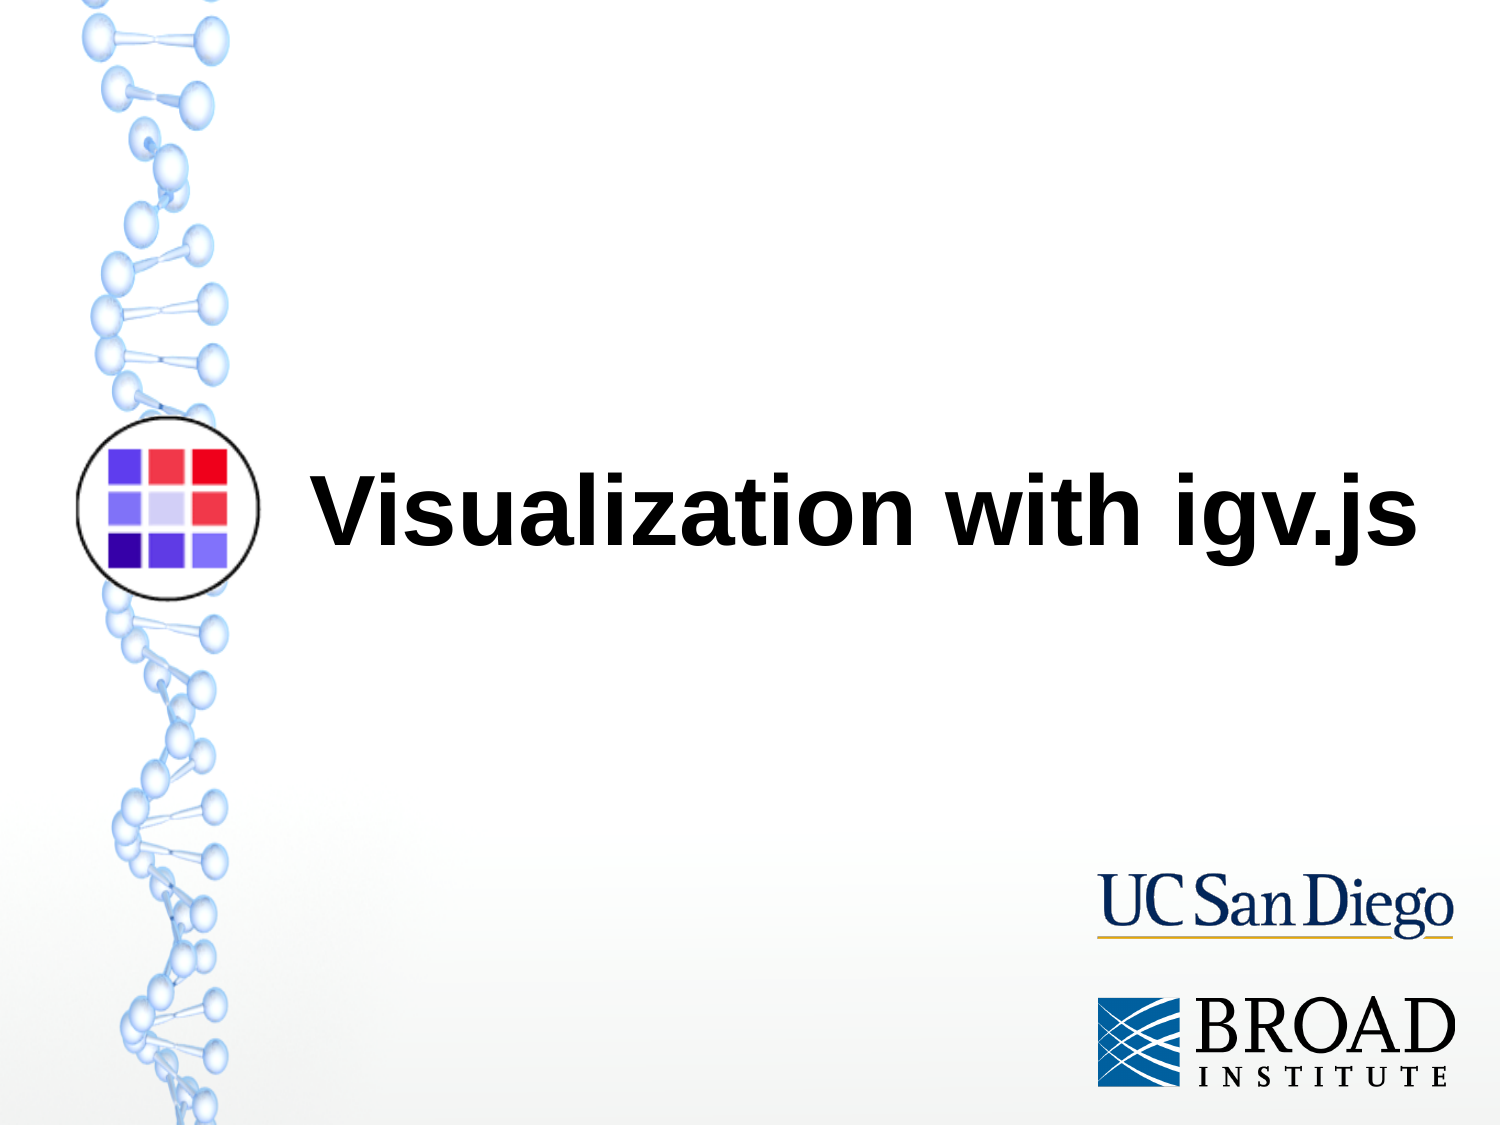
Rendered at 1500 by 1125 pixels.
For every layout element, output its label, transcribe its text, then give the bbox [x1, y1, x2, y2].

title Visualization with igv.js [294, 384, 1500, 626]
picture [0, 0, 1500, 1125]
